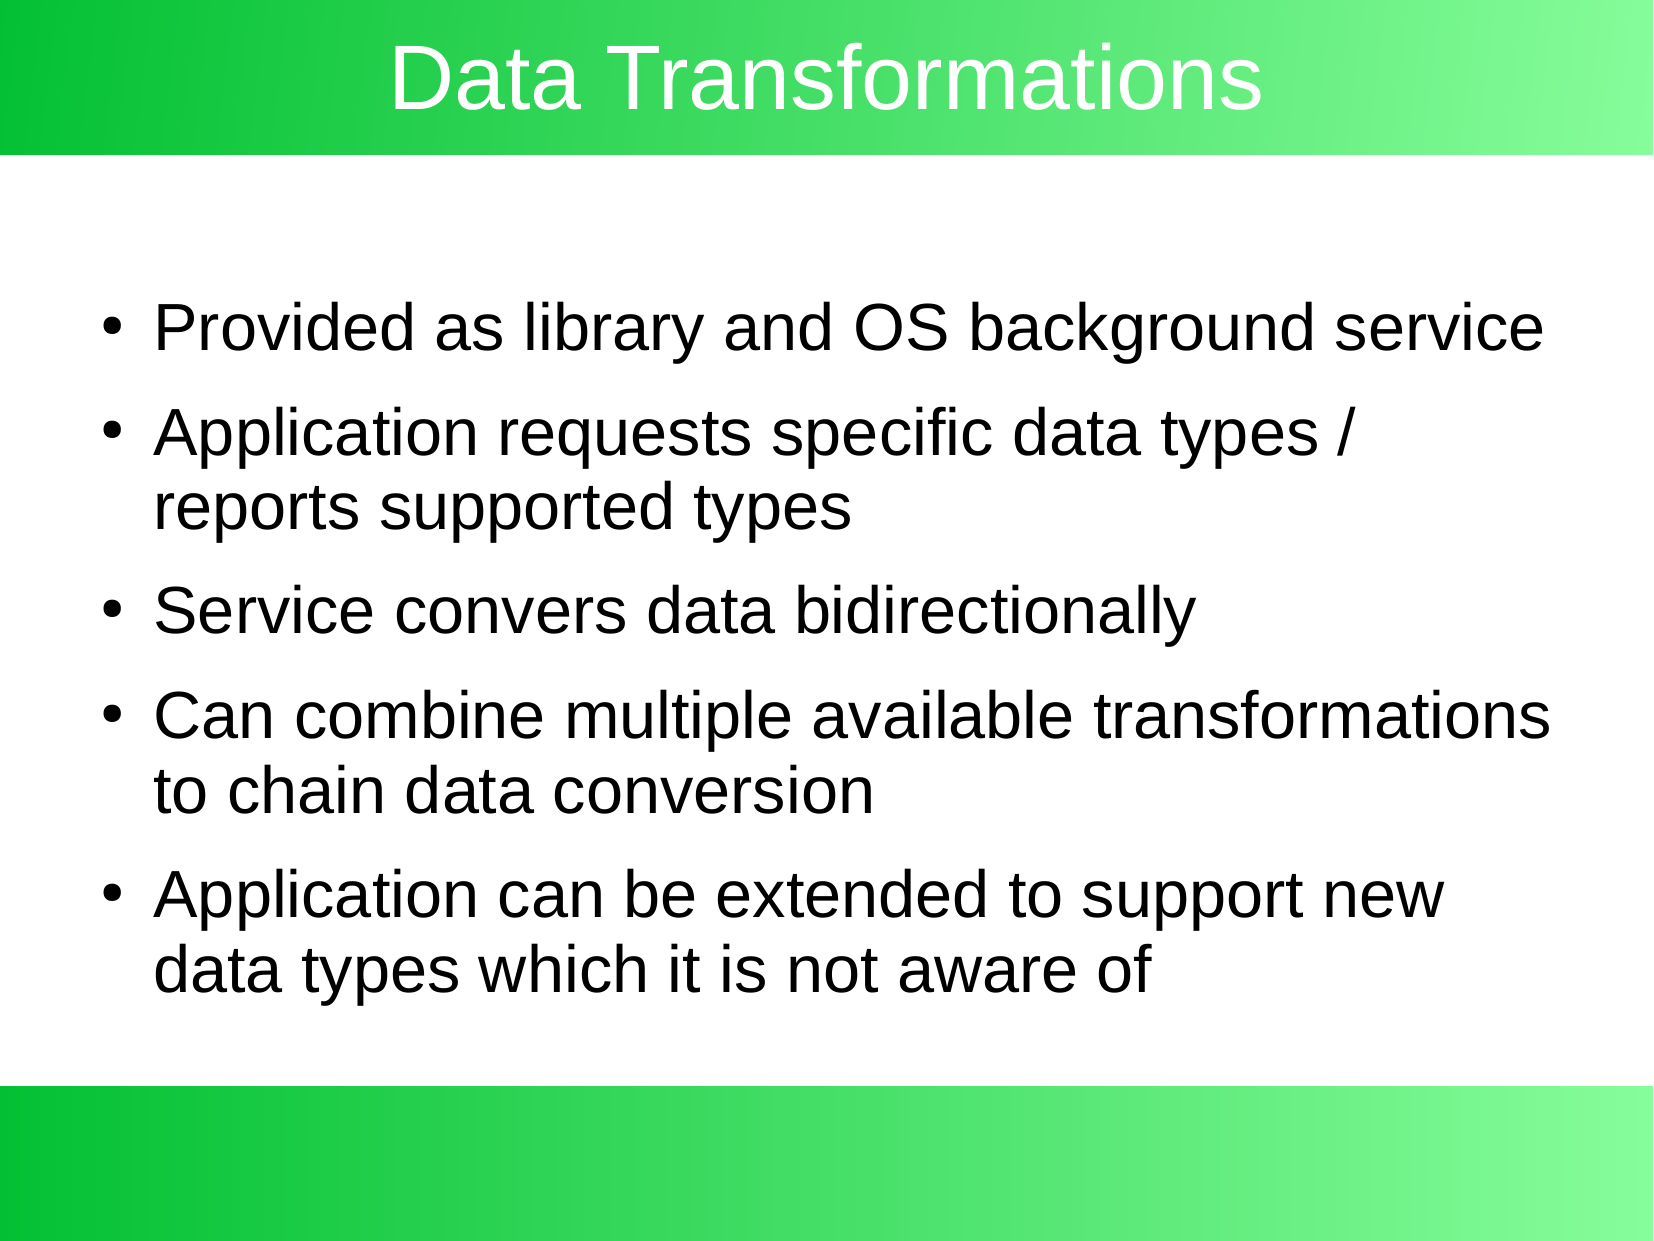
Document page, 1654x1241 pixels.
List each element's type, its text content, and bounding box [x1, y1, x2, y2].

title Data Transformations [82, 25, 1571, 130]
list Provided as library and OS background service Application requests specific data types / reports supported types Service convers data bidirectionally Can combine multiple available transformations to chain data conversion Application can be extended to support new data types which it is not aware of [82, 290, 1571, 1010]
